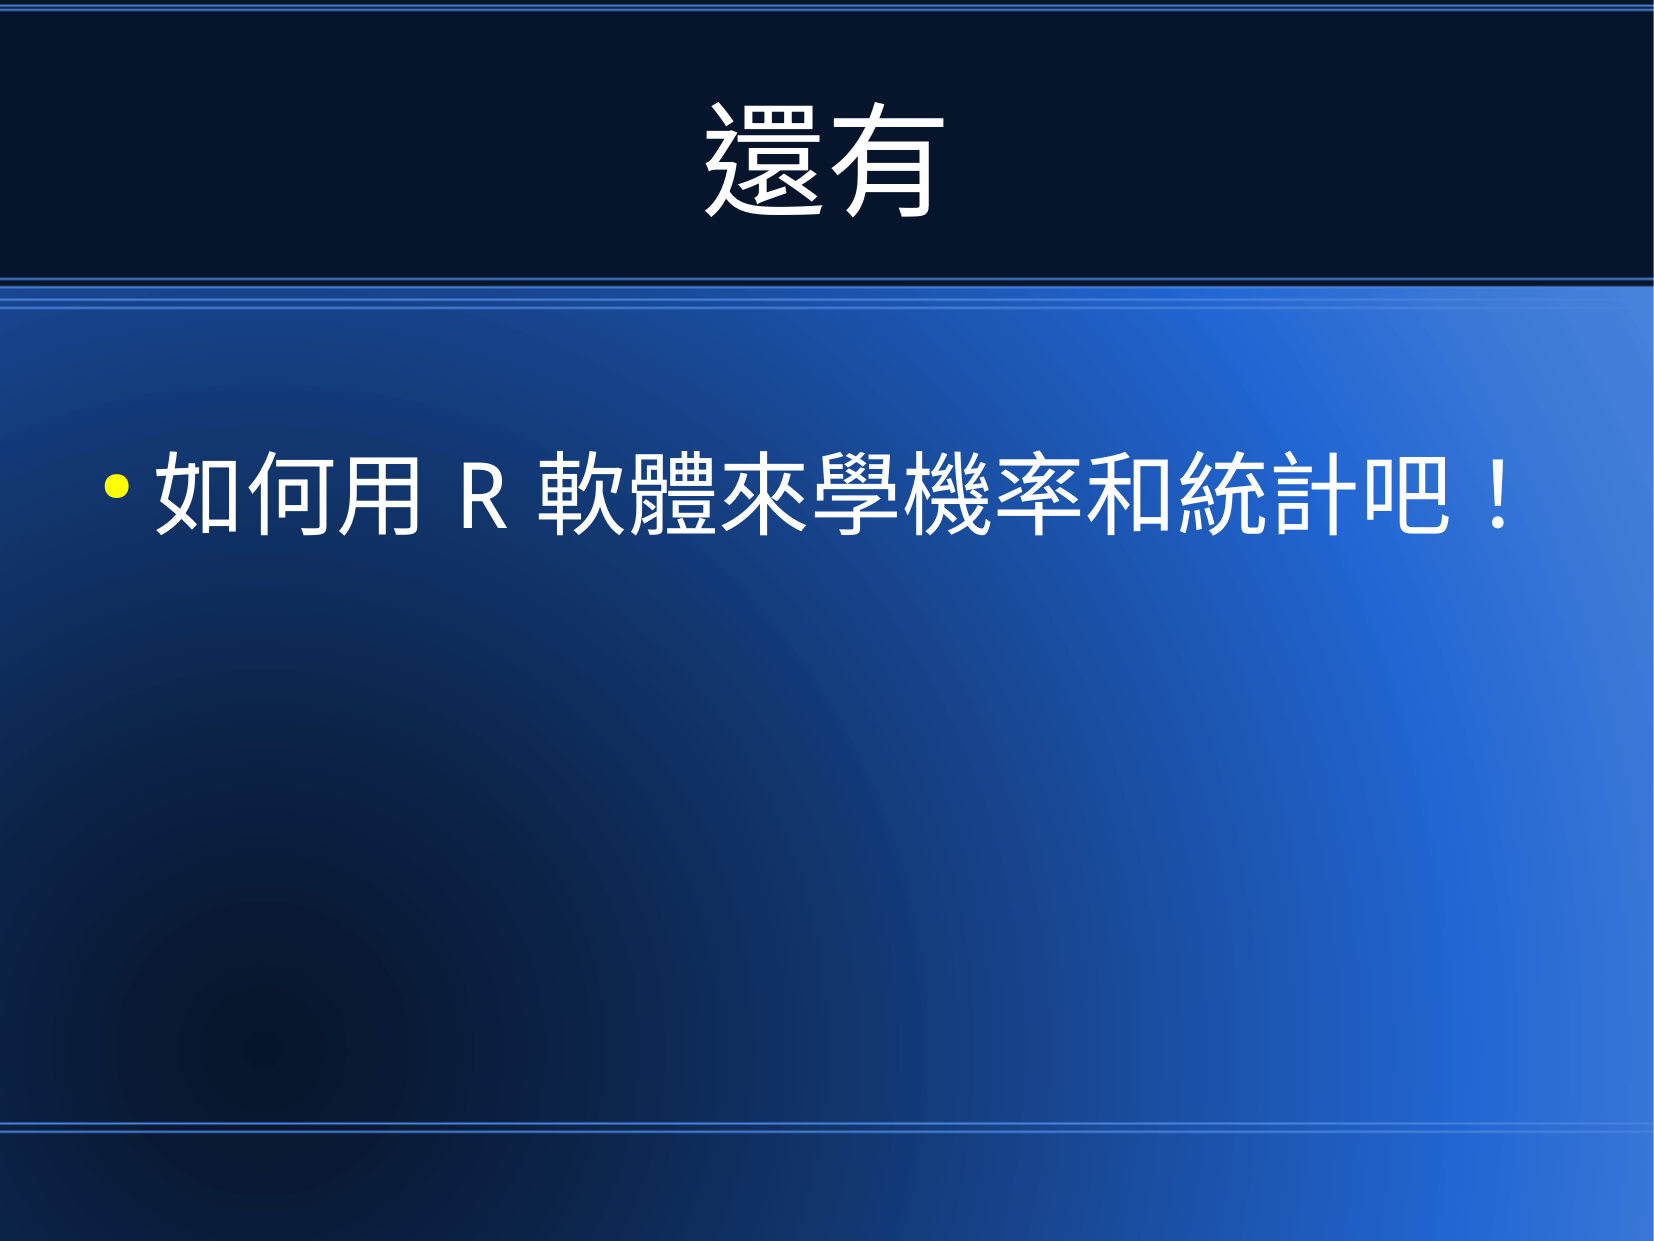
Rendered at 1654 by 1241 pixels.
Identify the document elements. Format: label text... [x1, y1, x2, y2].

list 如何用R軟體來學機率和統計吧！ [82, 355, 1571, 1241]
title 還有 [82, 49, 1571, 257]
picture [0, 0, 1654, 1241]
